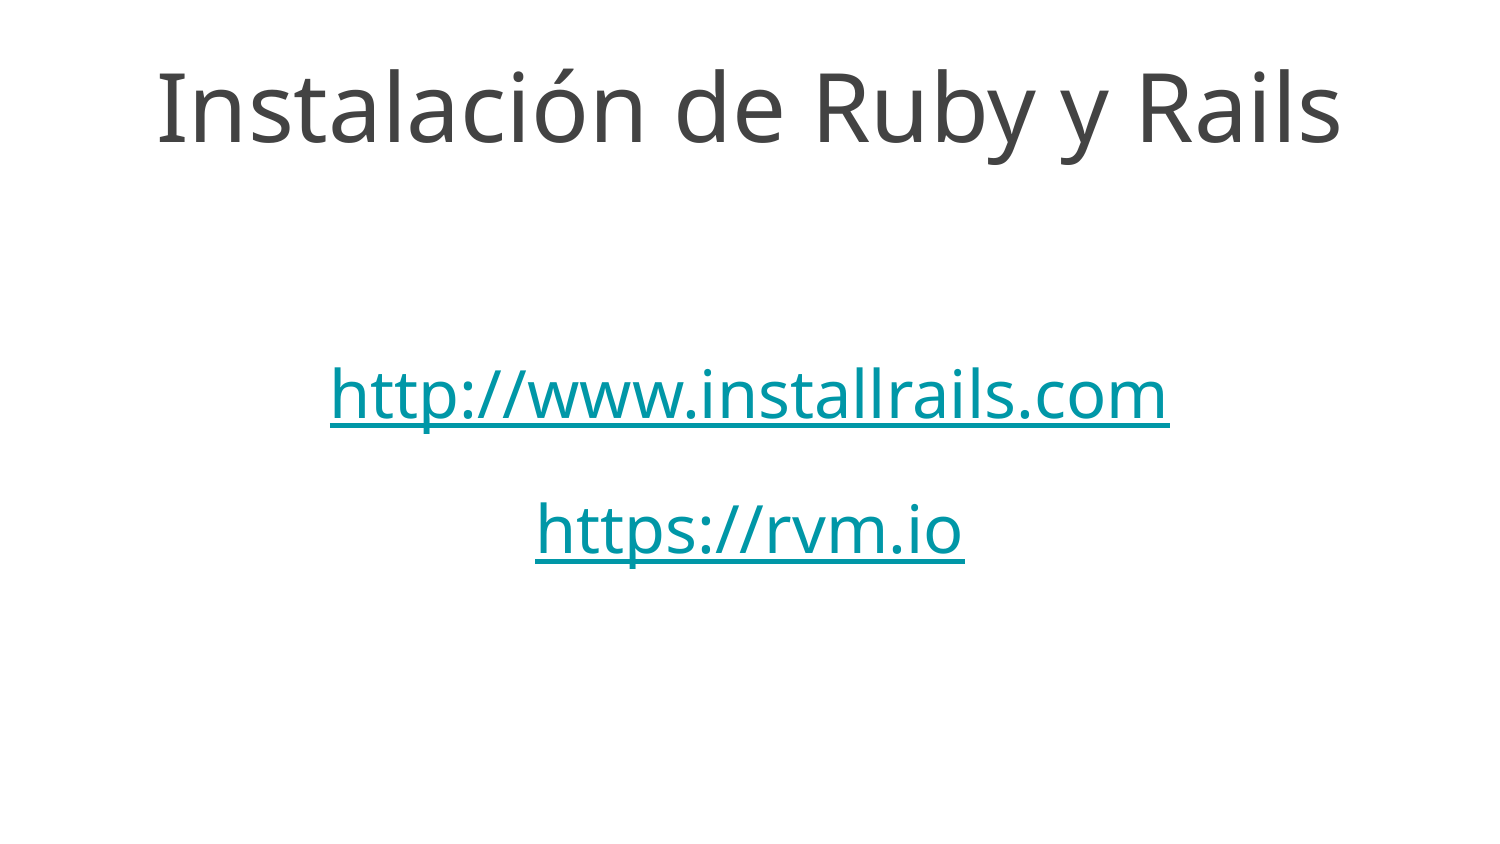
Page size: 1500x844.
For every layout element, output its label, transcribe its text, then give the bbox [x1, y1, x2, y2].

text_box Instalación de Ruby y Rails [74, 33, 1425, 175]
text_box http://www.installrails.com https://rvm.io [74, 351, 1425, 648]
